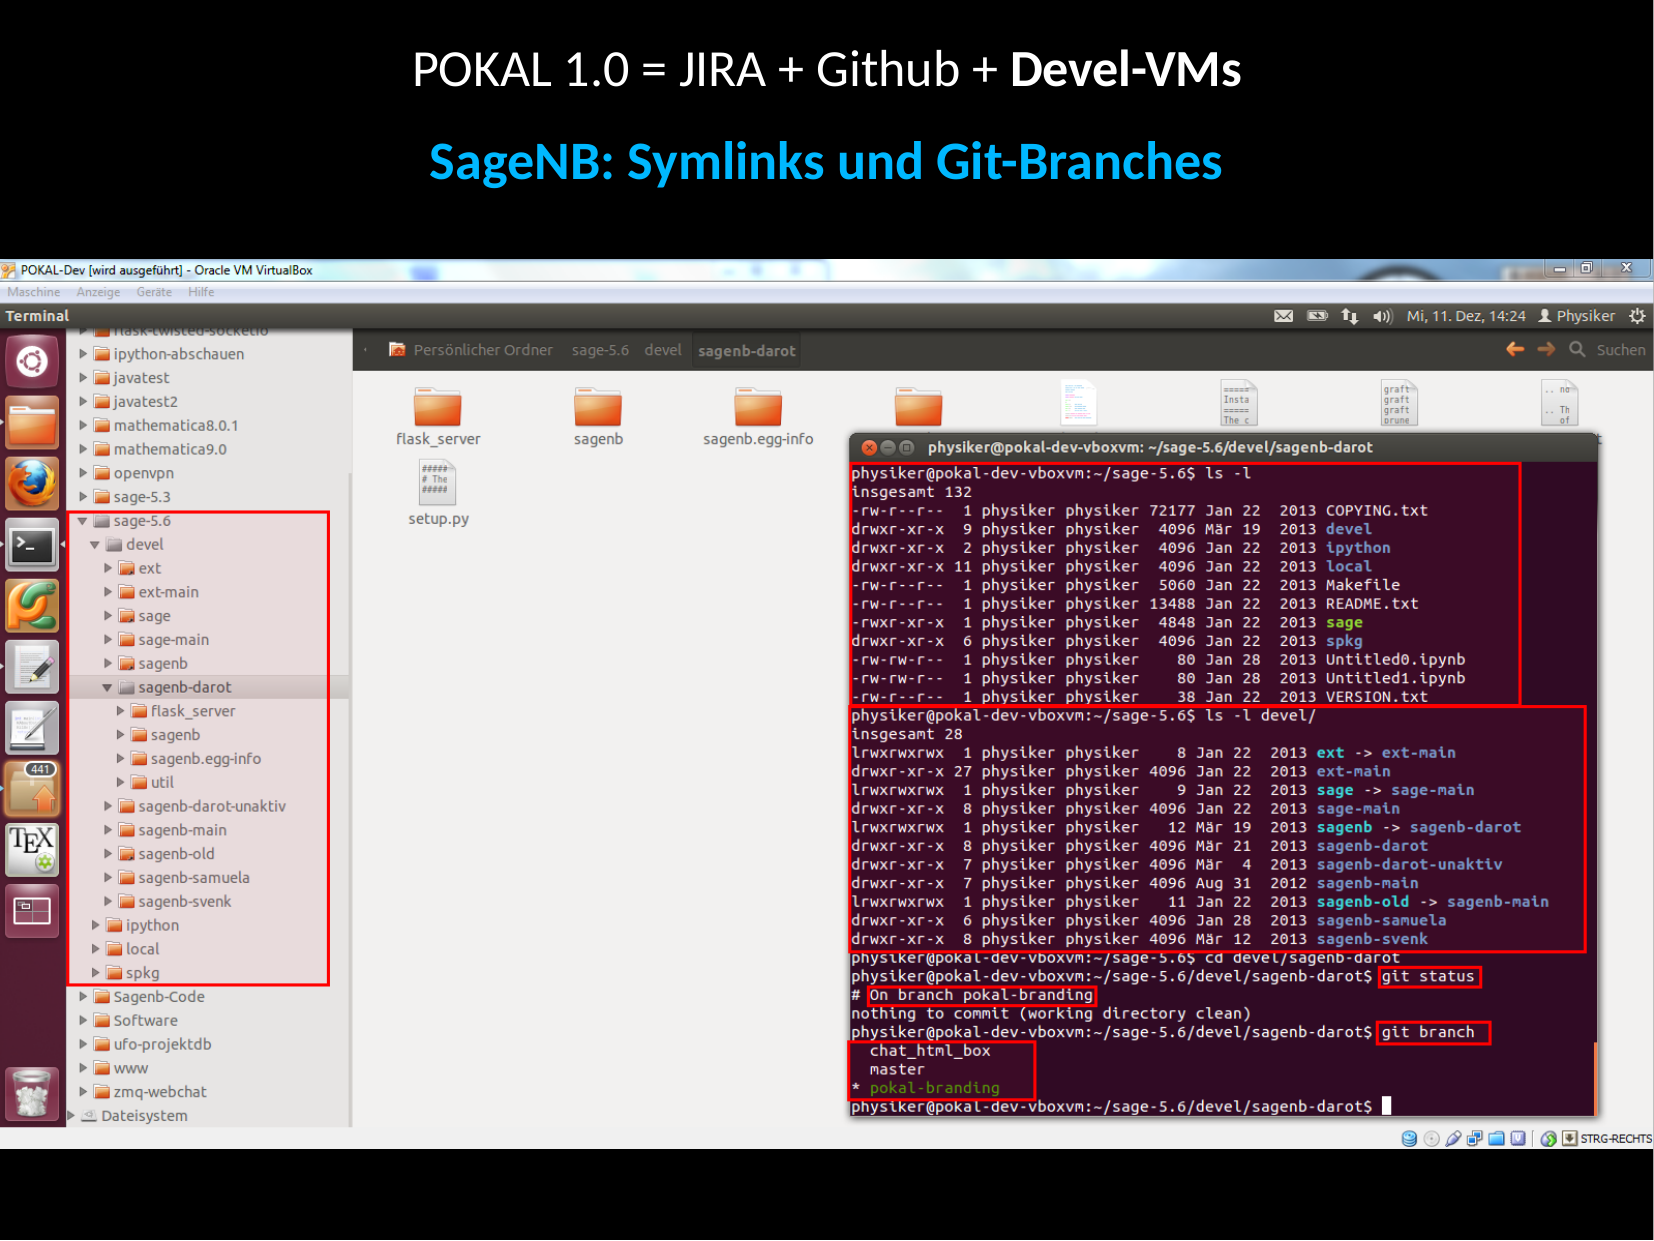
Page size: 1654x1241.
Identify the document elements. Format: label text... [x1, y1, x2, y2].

text_box SageNB: Symlinks und Git-Branches [415, 131, 1241, 213]
text_box POKAL 1.0 = JIRA + Github + Devel-VMs [397, 39, 1260, 119]
picture [0, 259, 1654, 1149]
